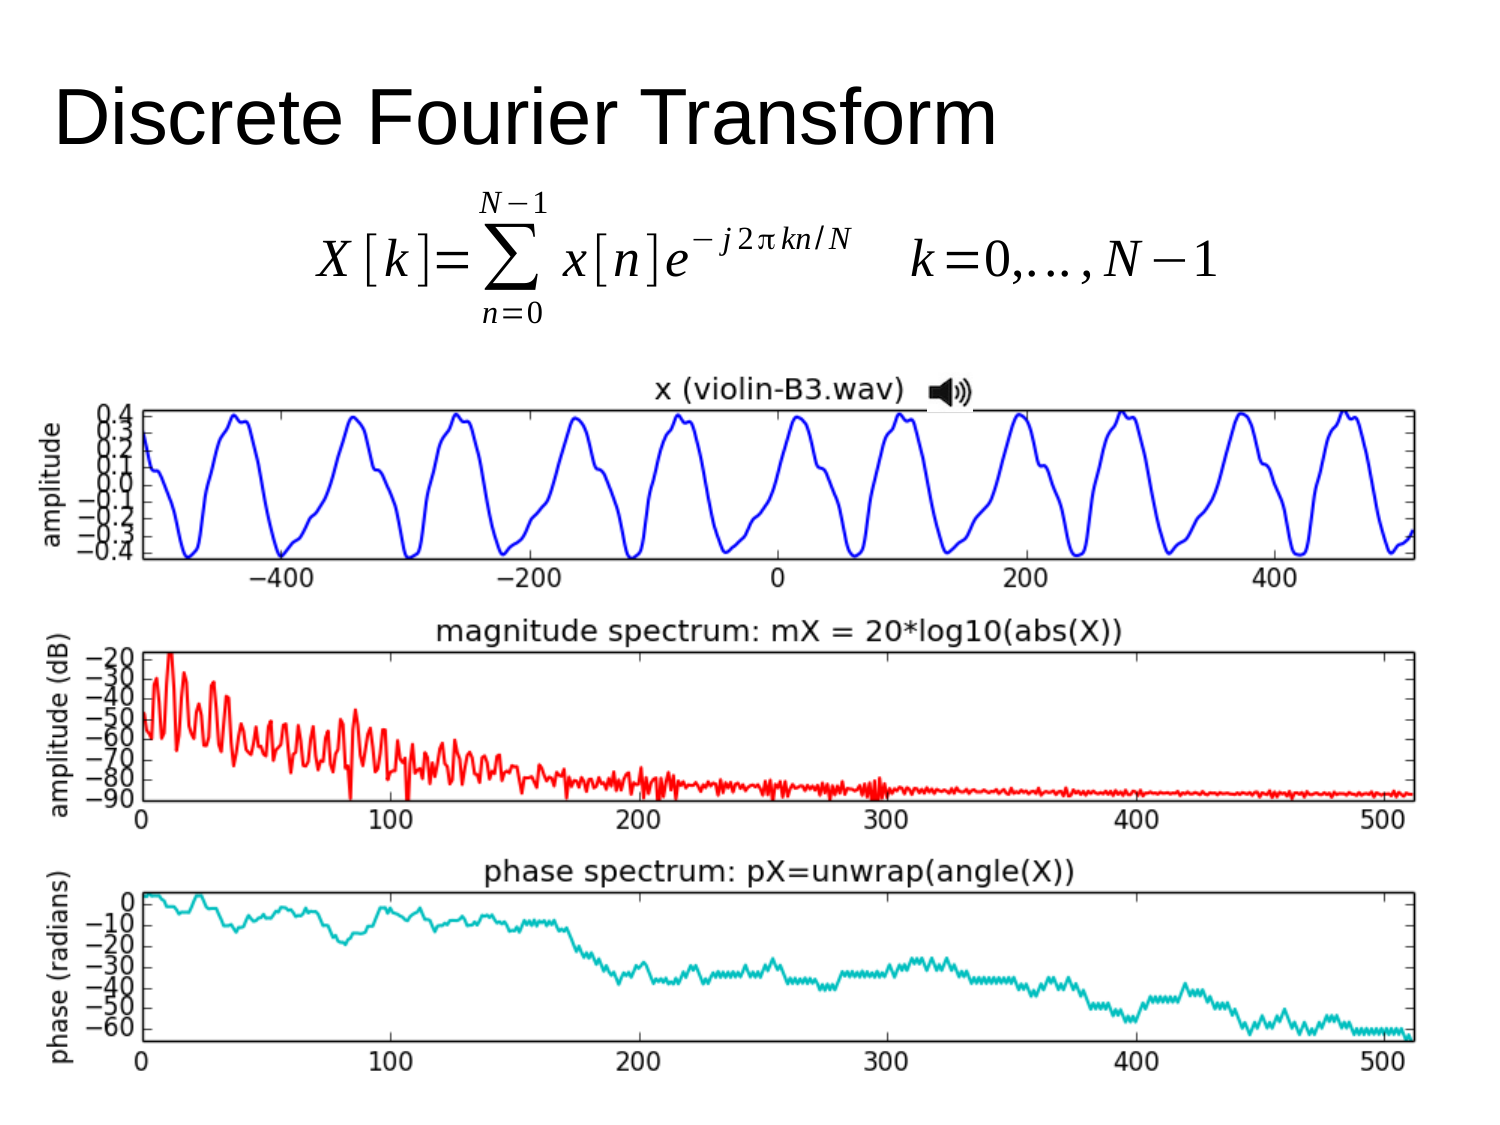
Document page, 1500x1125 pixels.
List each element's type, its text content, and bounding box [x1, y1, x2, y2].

picture [15, 350, 1441, 1101]
chart [305, 185, 1226, 331]
title Discrete Fourier Transform [53, 19, 1403, 207]
